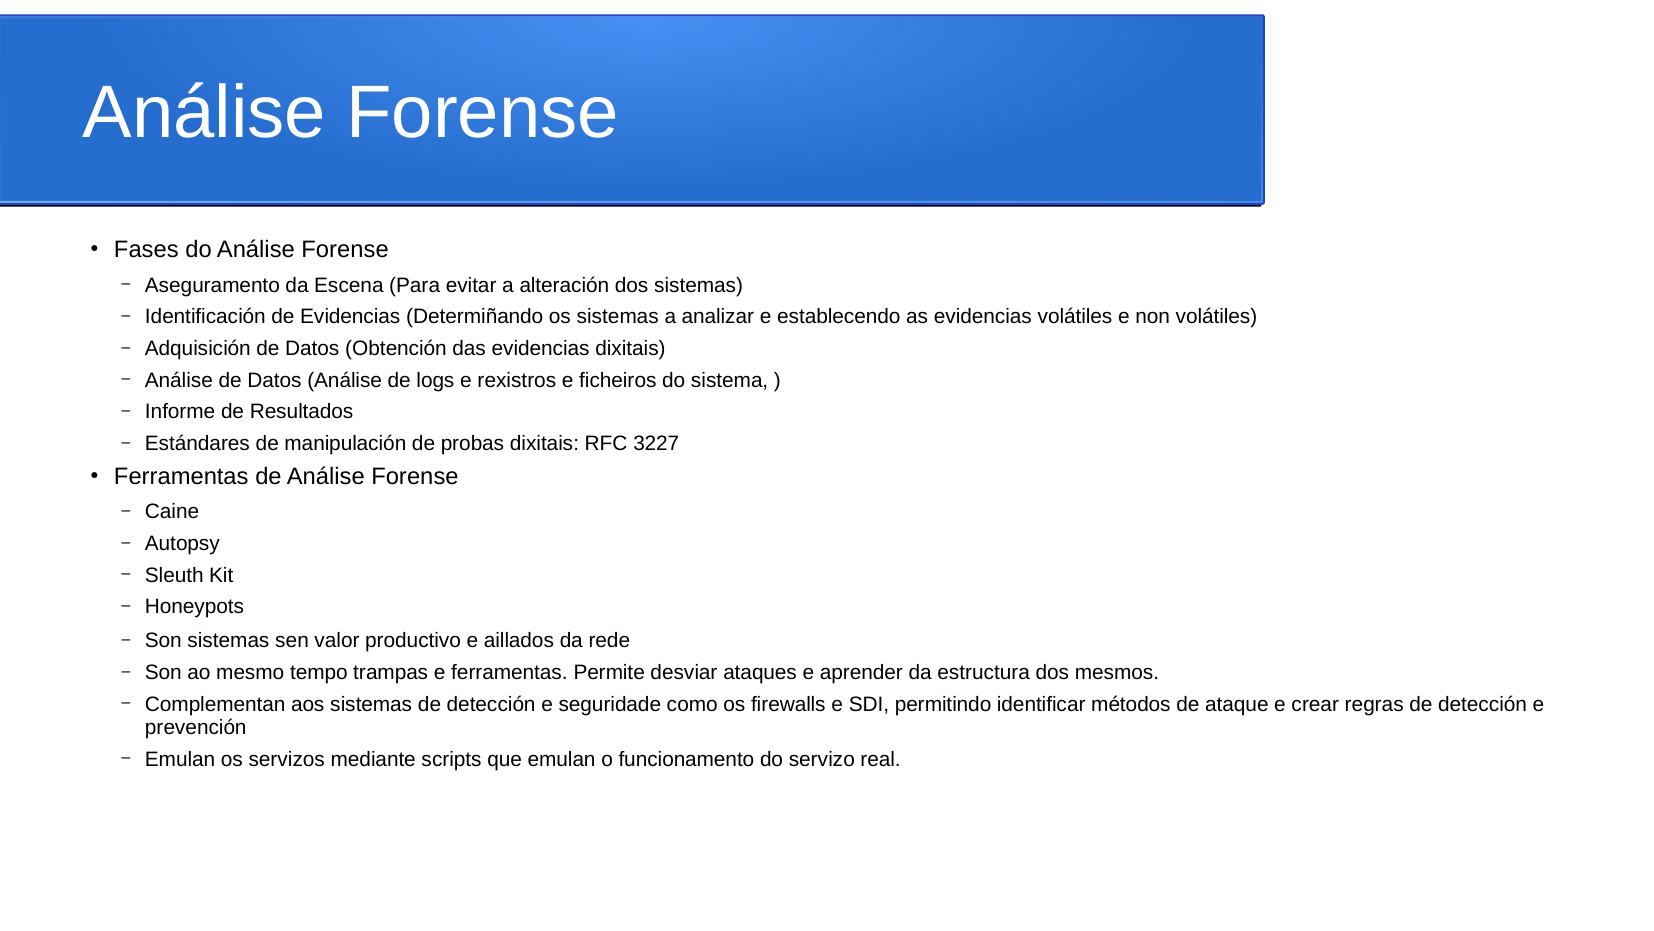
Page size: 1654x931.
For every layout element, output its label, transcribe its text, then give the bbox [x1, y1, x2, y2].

list Fases do Análise Forense Aseguramento da Escena (Para evitar a alteración dos sistemas) Identificación de Evidencias (Determiñando os sistemas a analizar e establecendo as evidencias volátiles e non volátiles) Adquisición de Datos (Obtención das evidencias dixitais) Análise de Datos (Análise de logs e rexistros e ficheiros do sistema, ) Informe de Resultados Estándares de manipulación de probas dixitais: RFC 3227 Ferramentas de Análise Forense Caine Autopsy Sleuth Kit Honeypots Son sistemas sen valor productivo e aillados da rede Son ao mesmo tempo trampas e ferramentas. Permite desviar ataques e aprender da estructura dos mesmos. Complementan aos sistemas de detección e seguridade como os firewalls e SDI, permitindo identificar métodos de ataque e crear regras de detección e prevención Emulan os servizos mediante scripts que emulan o funcionamento do servizo real. [82, 236, 1571, 776]
title Análise Forense [82, 35, 1235, 189]
